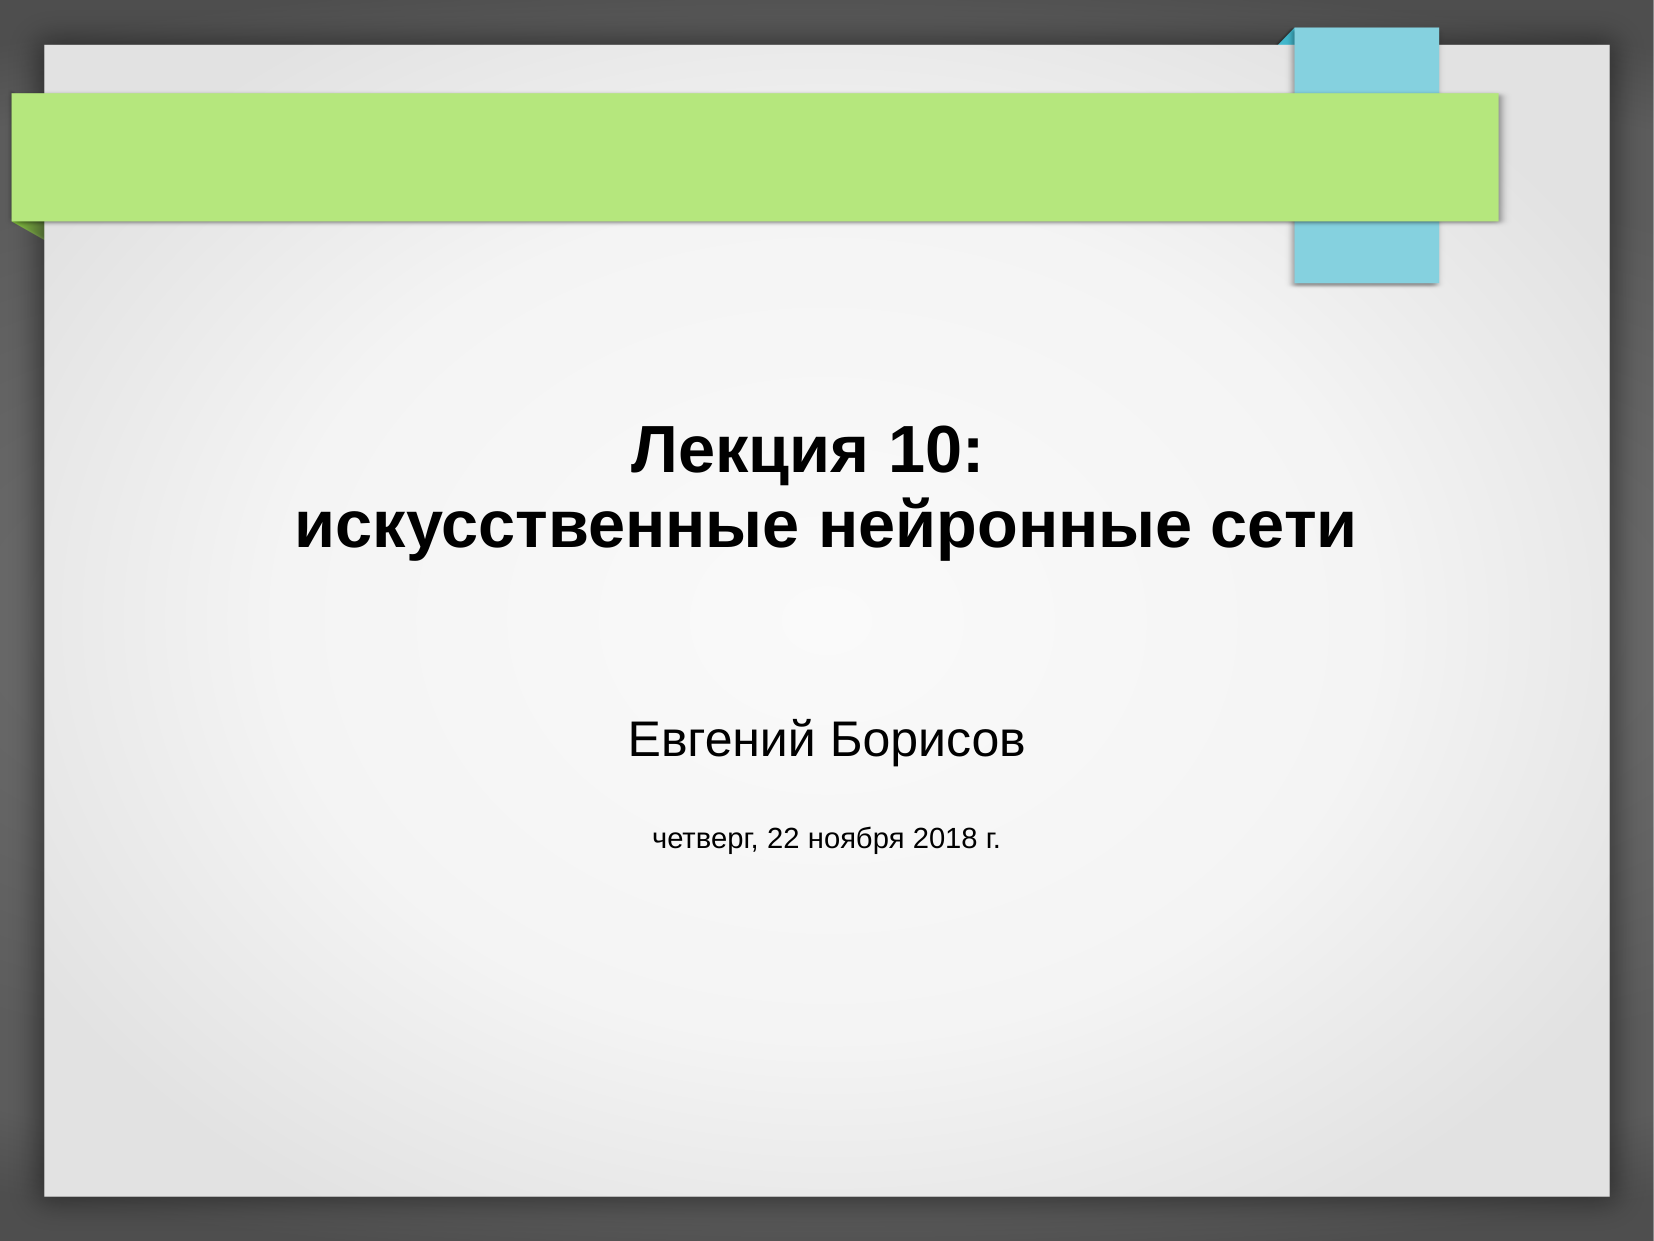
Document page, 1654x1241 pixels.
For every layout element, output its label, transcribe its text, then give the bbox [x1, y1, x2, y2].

picture [0, 0, 1654, 1241]
subtitle Лекция 10: искусственные нейронные сети Евгений Борисов четверг, 22 ноября 2018 г. [82, 290, 1571, 1010]
